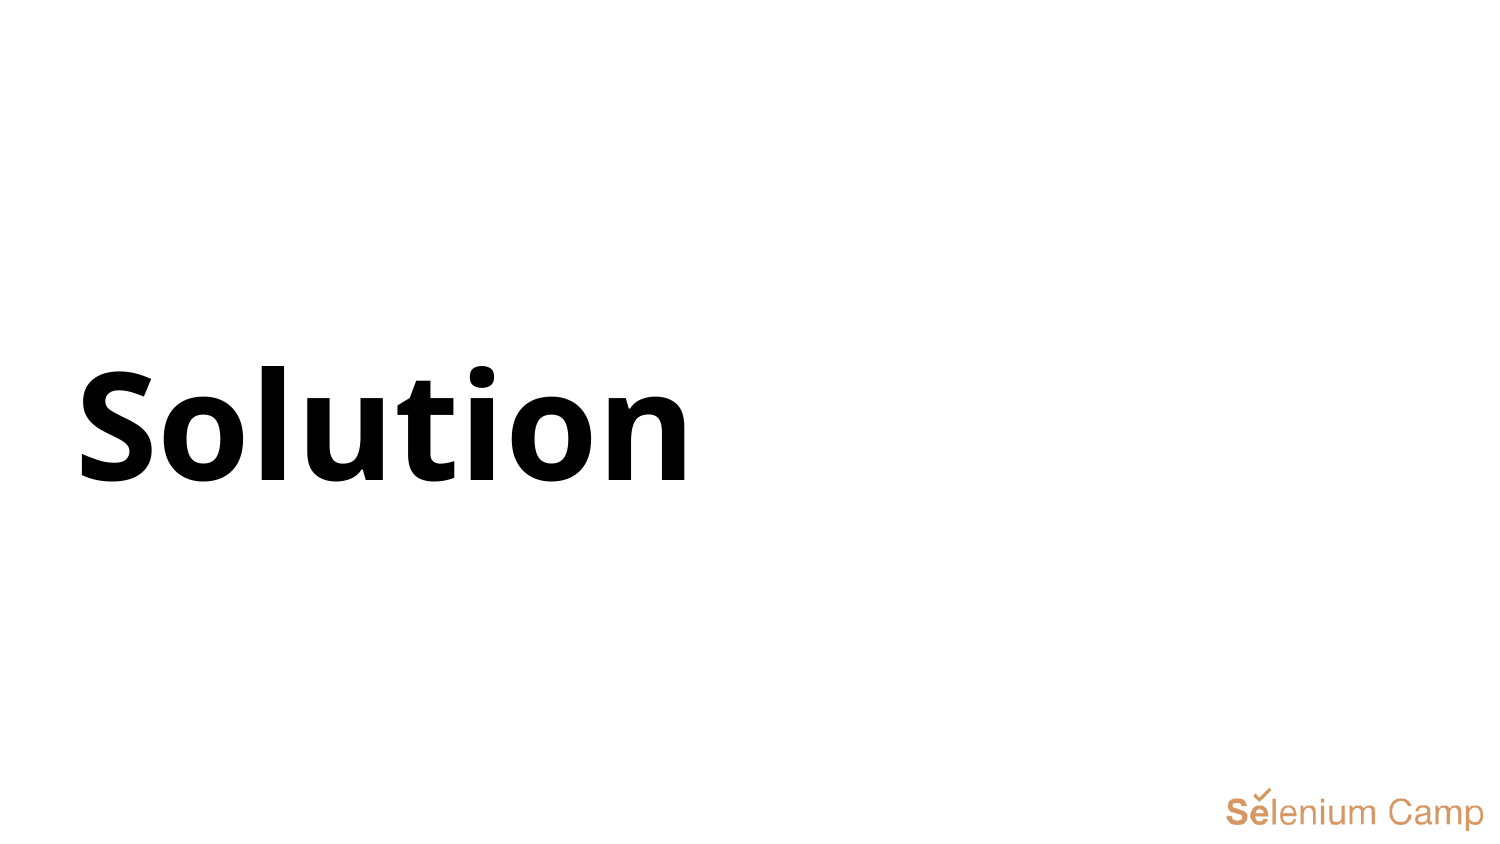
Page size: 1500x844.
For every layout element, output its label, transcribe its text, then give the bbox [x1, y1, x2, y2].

title Solution [60, 60, 1441, 781]
picture [1226, 787, 1483, 831]
